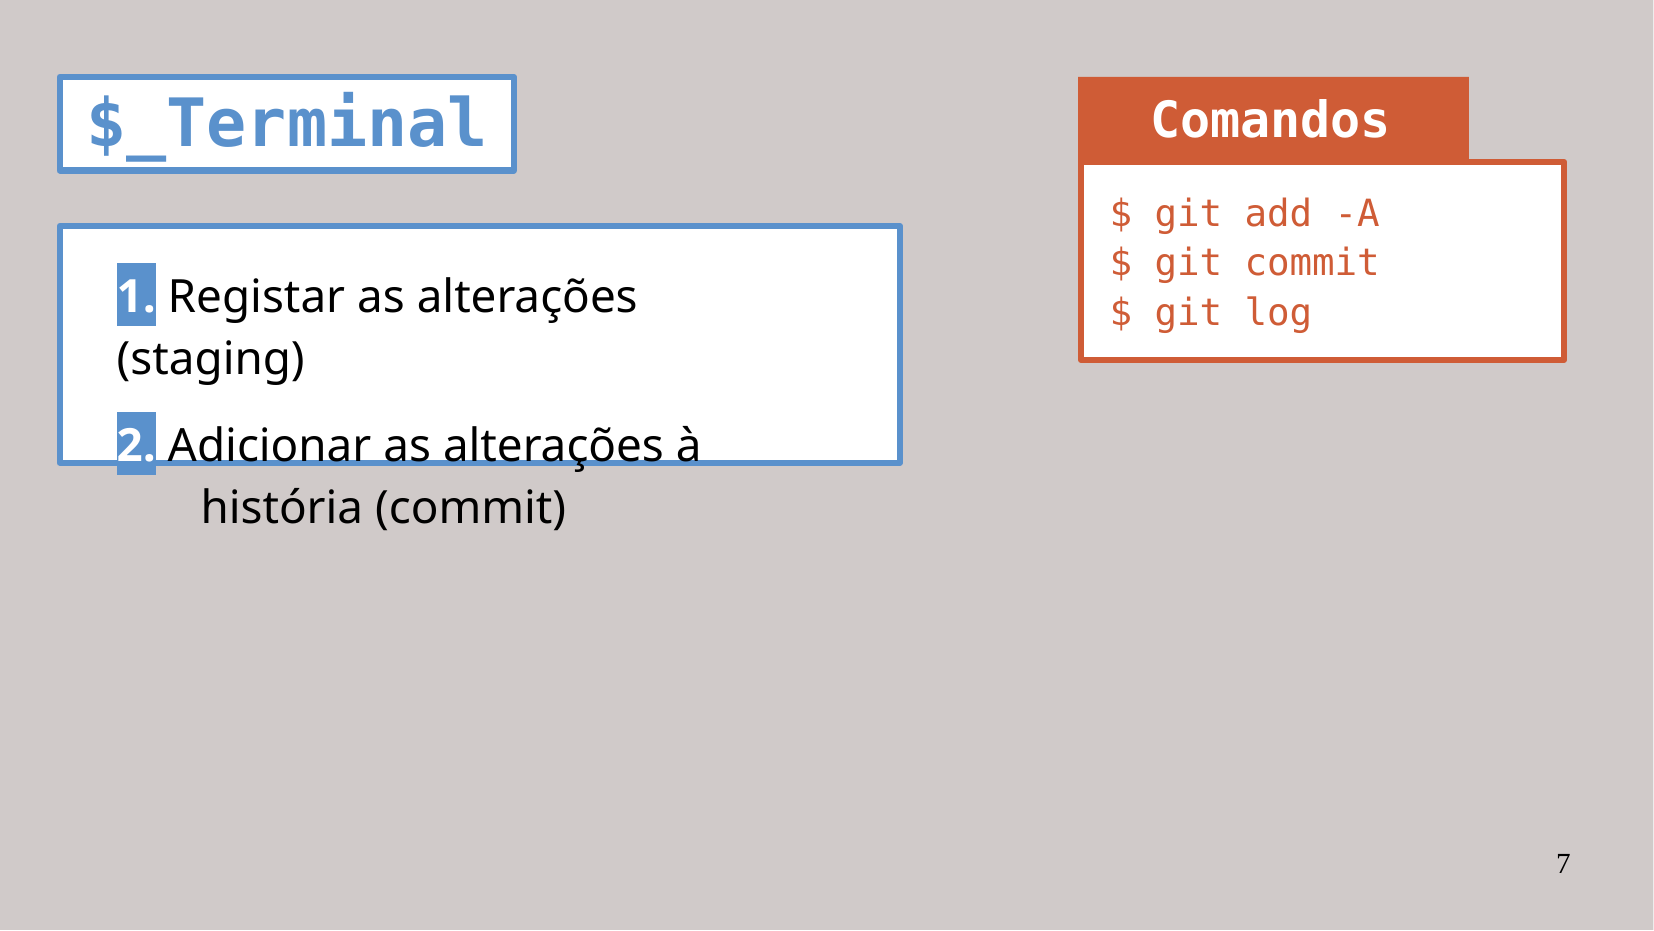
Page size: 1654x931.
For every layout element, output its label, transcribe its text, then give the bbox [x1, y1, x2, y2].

text_box [277, 439, 291, 458]
text_box [546, 449, 558, 458]
text_box [332, 449, 344, 458]
text_box [503, 439, 515, 446]
text_box [1078, 76, 1565, 361]
text_box [681, 449, 693, 458]
text_box [623, 439, 635, 446]
text_box [59, 76, 514, 171]
text_box [156, 436, 578, 463]
text_box Comandos [1075, 83, 1466, 177]
text_box [59, 225, 901, 463]
text_box [177, 436, 187, 447]
text_box [389, 449, 401, 458]
text_box [595, 439, 609, 458]
text_box $ git add -A $ git commit $ git log [1094, 184, 1565, 441]
text_box 1. Registar as alterações (staging) 2. Adicionar as alterações à história (commit) [101, 255, 826, 436]
text_box [204, 439, 217, 458]
text_box [449, 449, 461, 458]
text_box $_Terminal [71, 76, 504, 170]
